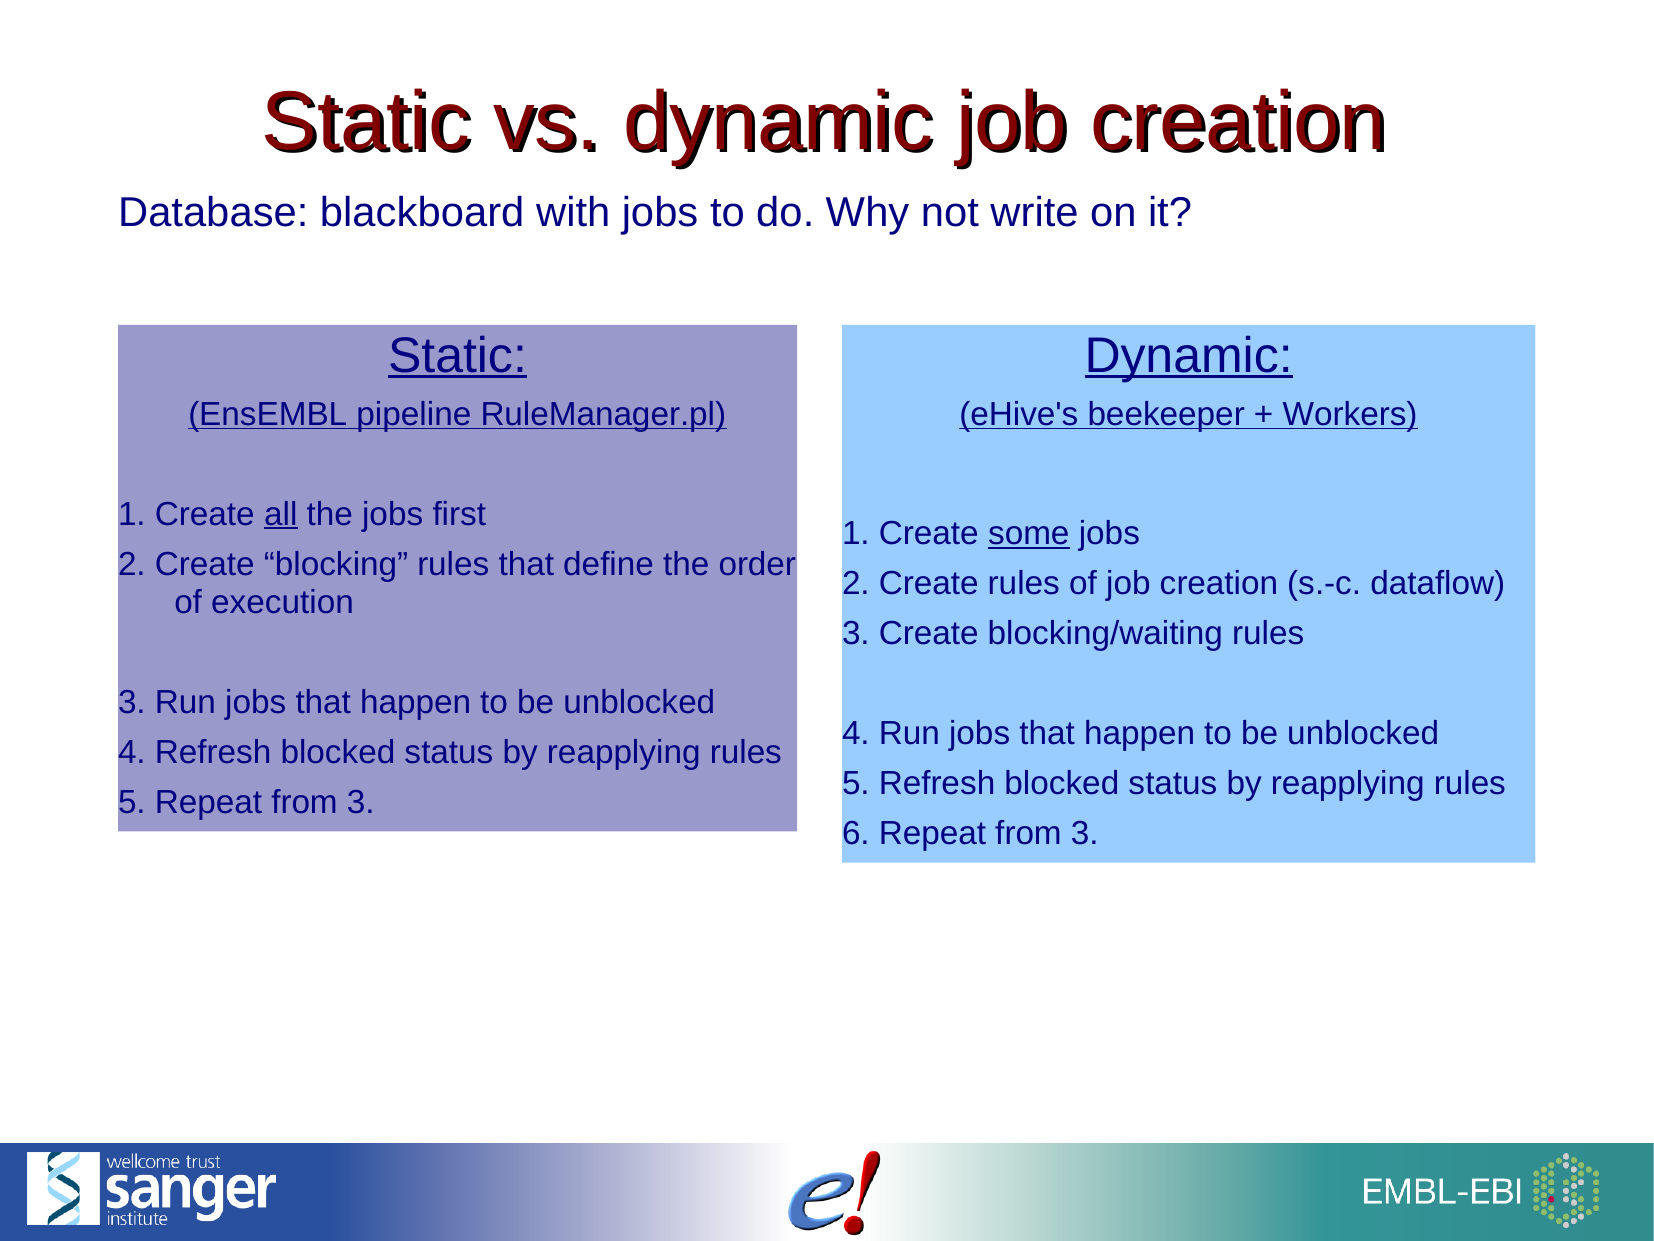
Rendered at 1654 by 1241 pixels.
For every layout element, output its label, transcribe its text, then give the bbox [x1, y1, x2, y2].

list Database: blackboard with jobs to do. Why not write on it? [118, 186, 1329, 286]
picture [0, 1143, 1654, 1241]
list Static: (EnsEMBL pipeline RuleManager.pl) 1. Create all the jobs first 2. Create “blocking” rules that define the order of execution 3. Run jobs that happen to be unblocked 4. Refresh blocked status by reapplying rules 5. Repeat from 3. [118, 324, 798, 832]
title Static vs. dynamic job creation [123, 45, 1526, 192]
list Dynamic: (eHive's beekeeper + Workers) 1. Create some jobs 2. Create rules of job creation (s.-c. dataflow) 3. Create blocking/waiting rules 4. Run jobs that happen to be unblocked 5. Refresh blocked status by reapplying rules 6. Repeat from 3. [842, 324, 1536, 863]
